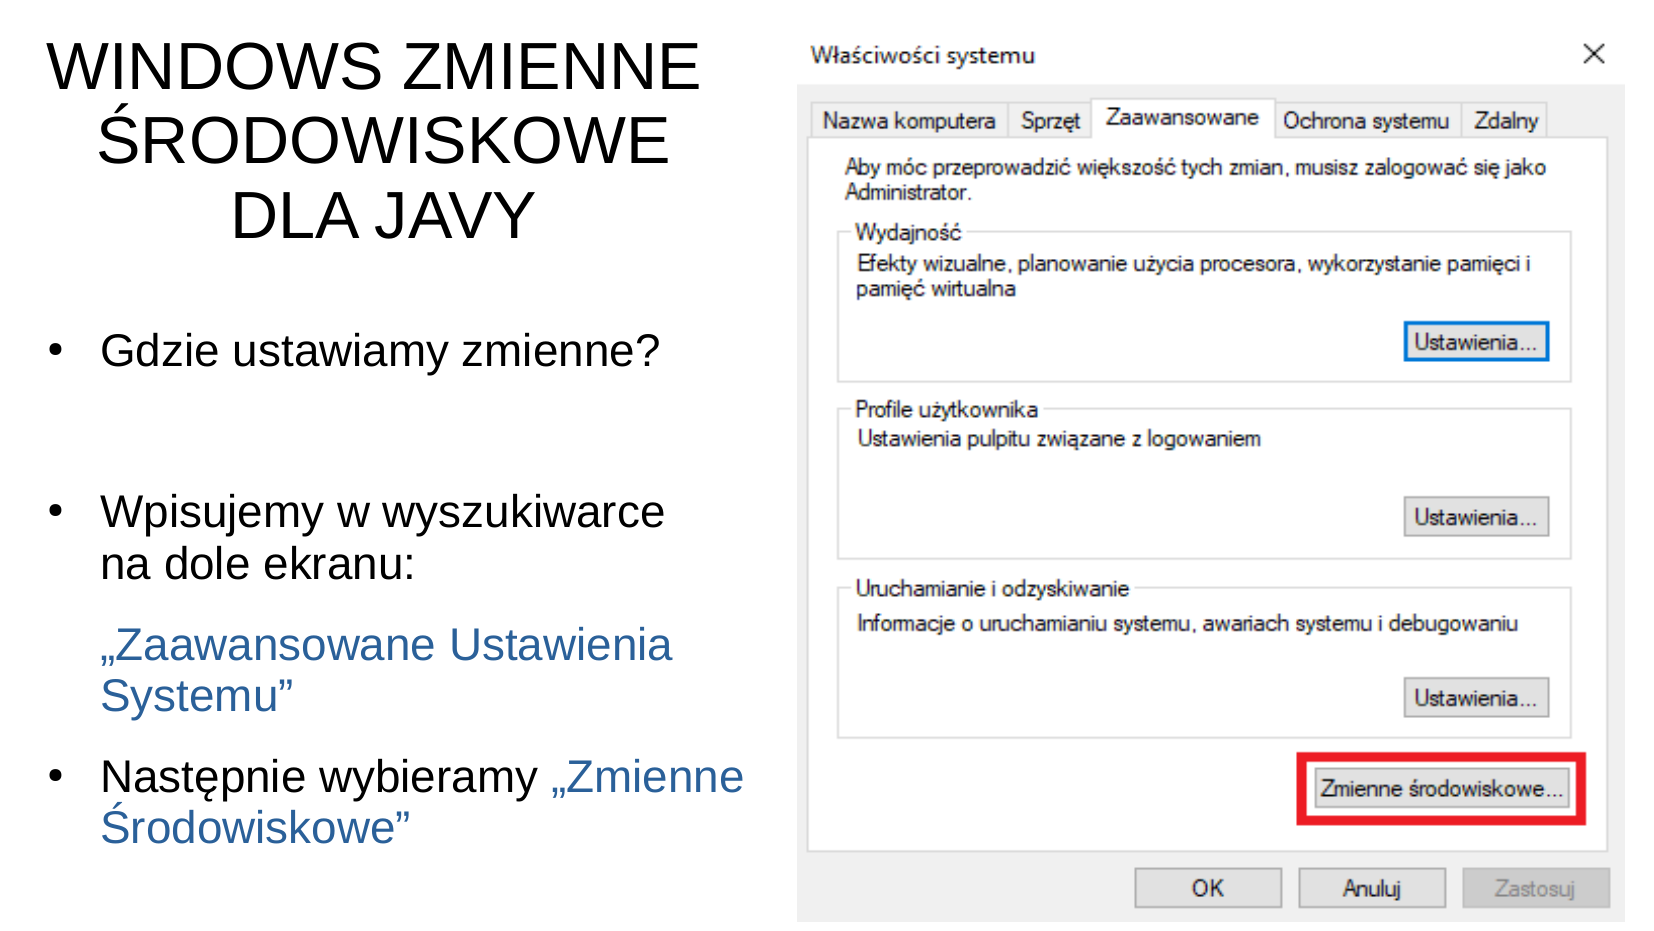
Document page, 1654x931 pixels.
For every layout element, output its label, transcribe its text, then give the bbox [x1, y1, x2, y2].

picture [797, 29, 1625, 923]
title WINDOWS ZMIENNE ŚRODOWISKOWE DLA JAVY [29, 28, 739, 254]
list Gdzie ustawiamy zmienne? Wpisujemy w wyszukiwarce na dole ekranu: „Zaawansowane Ustawienia Systemu” Następnie wybieramy „Zmienne Środowiskowe” [29, 324, 780, 865]
